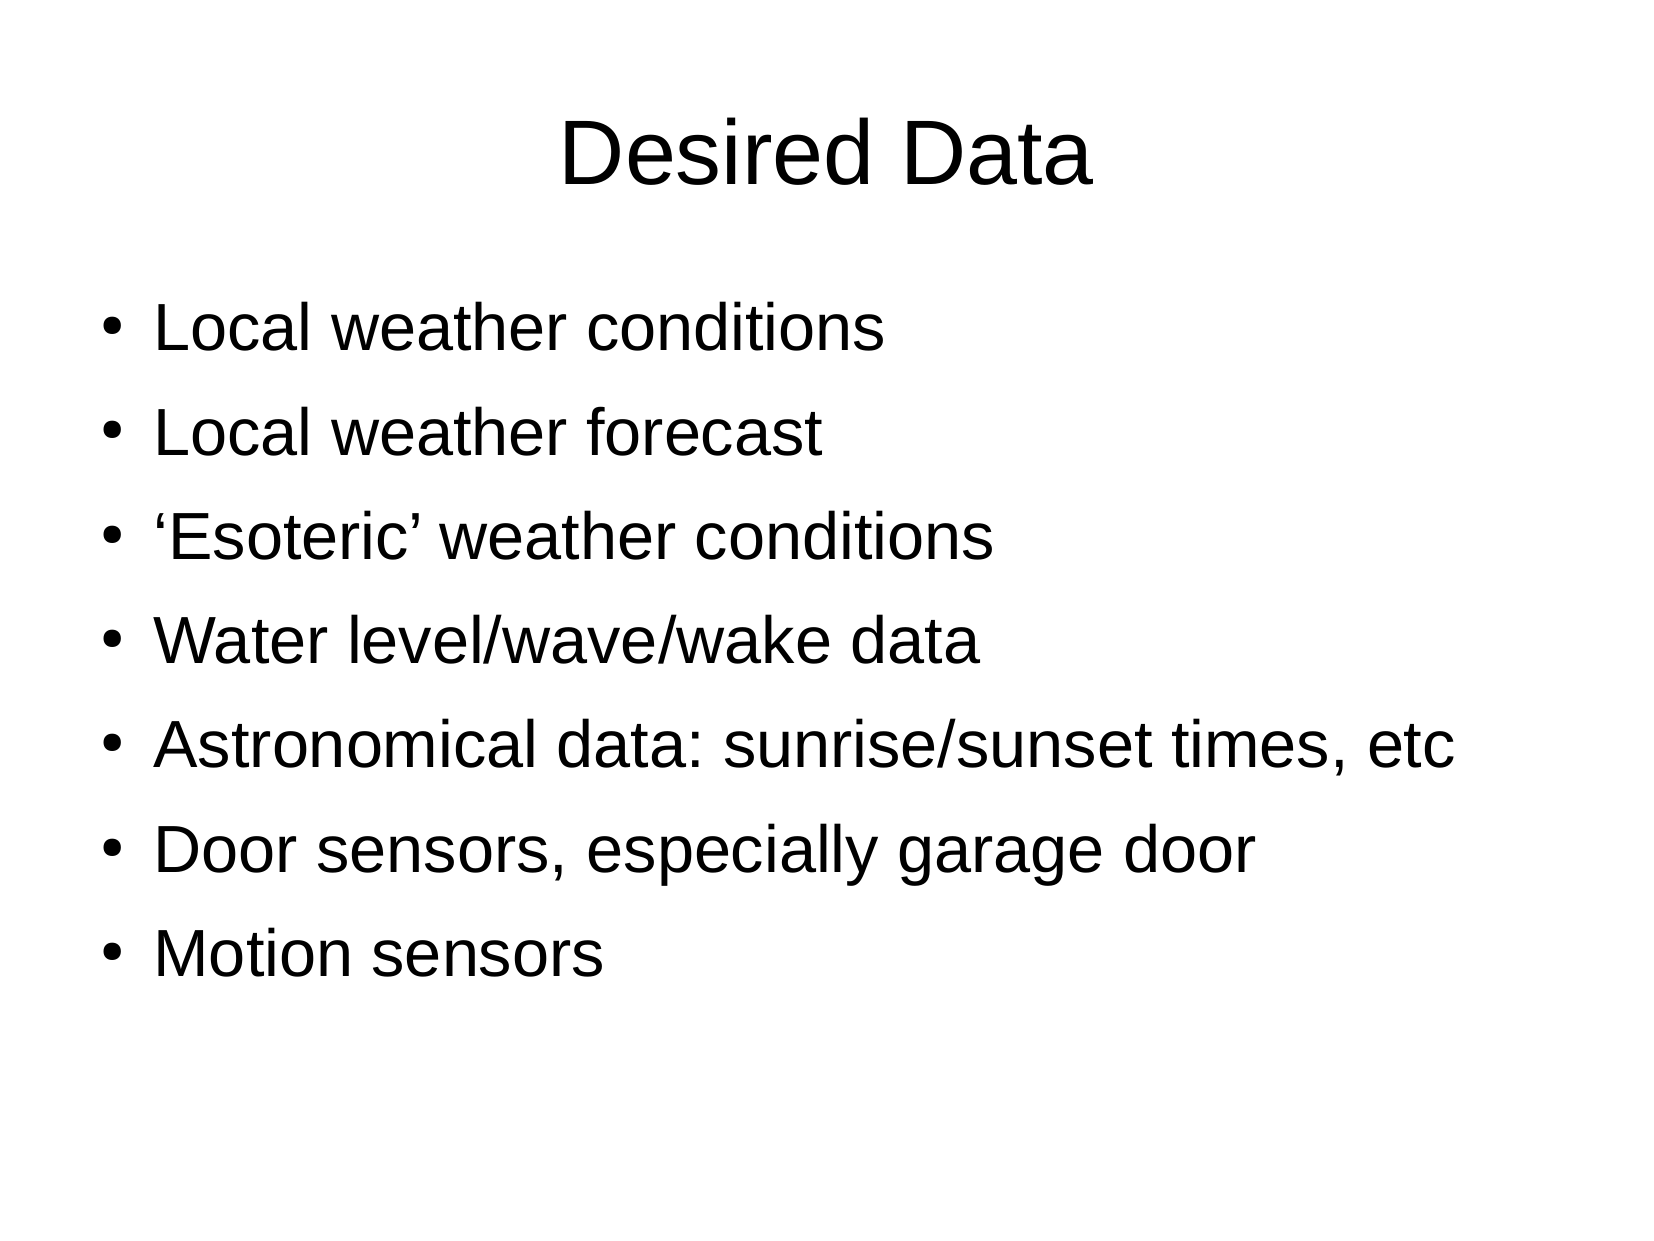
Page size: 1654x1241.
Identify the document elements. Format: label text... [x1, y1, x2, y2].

list Local weather conditions Local weather forecast ‘Esoteric’ weather conditions Water level/wave/wake data Astronomical data: sunrise/sunset times, etc Door sensors, especially garage door Motion sensors [82, 290, 1571, 1010]
title Desired Data [82, 49, 1571, 257]
